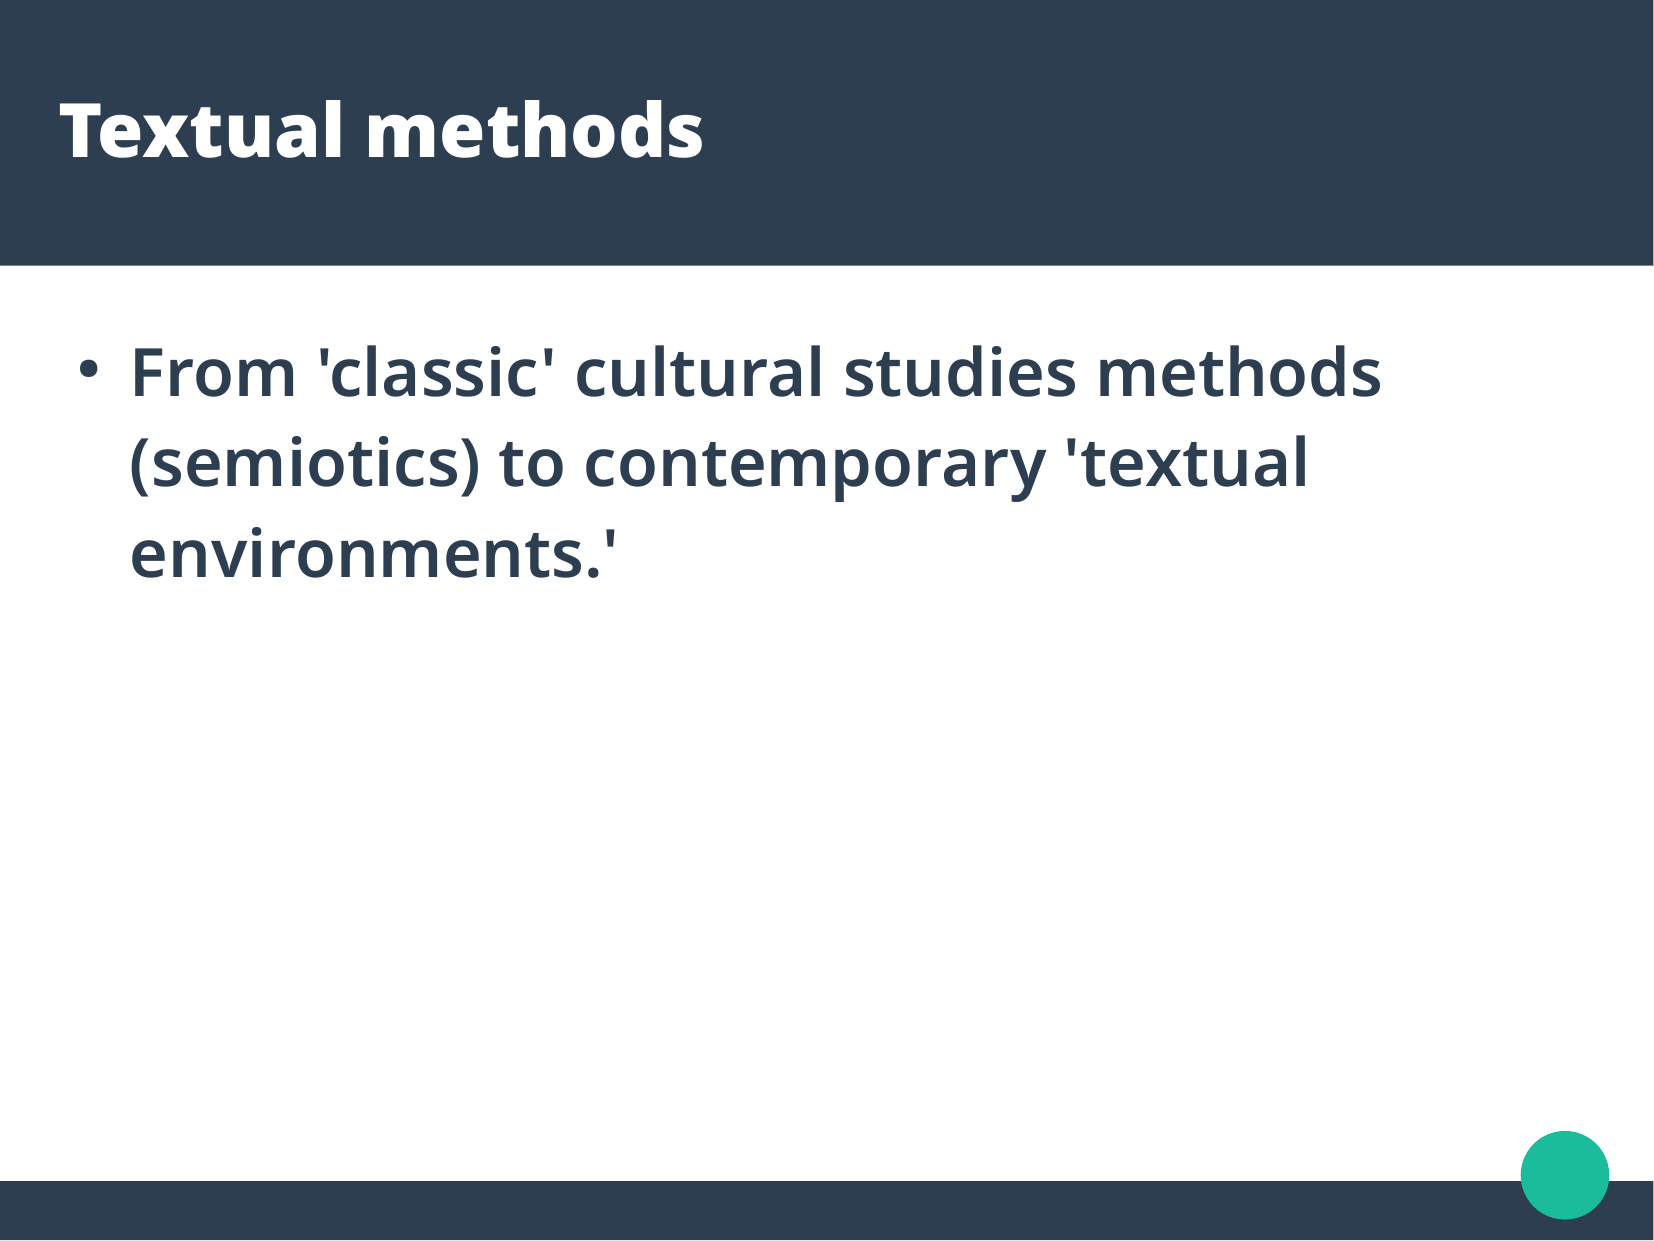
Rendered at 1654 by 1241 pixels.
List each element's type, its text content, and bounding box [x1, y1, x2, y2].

title Textual methods [59, 49, 1595, 207]
list From 'classic' cultural studies methods (semiotics) to contemporary 'textual environments.' [59, 324, 1595, 1152]
